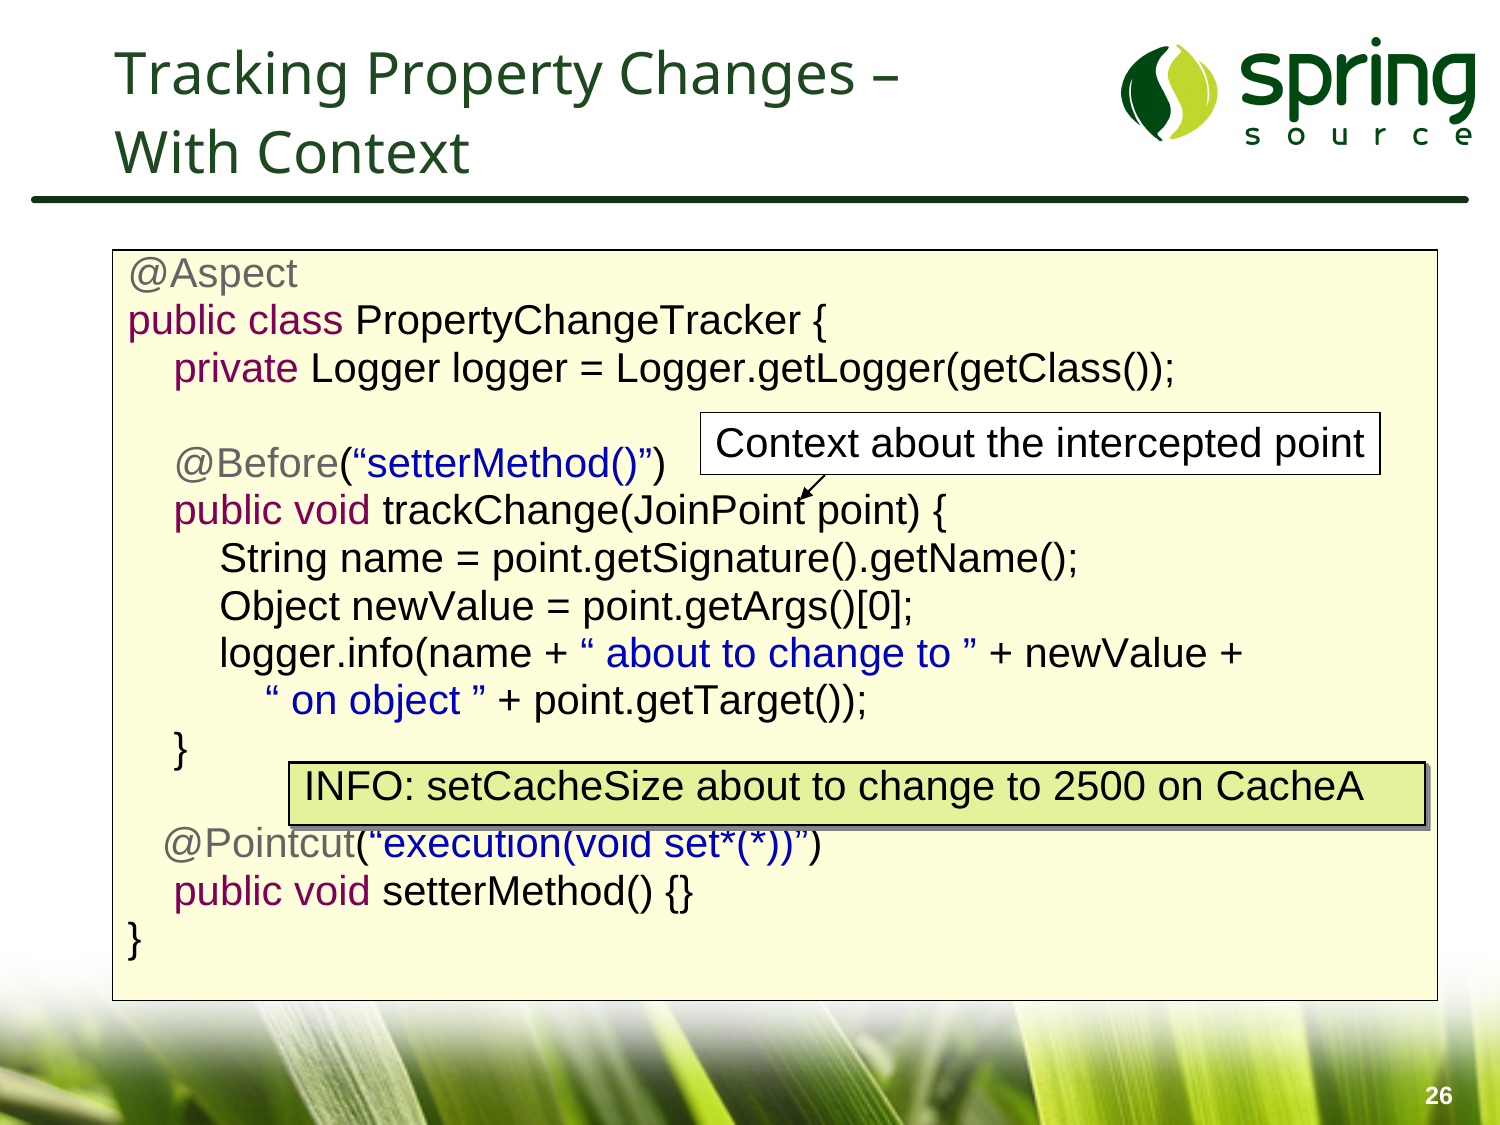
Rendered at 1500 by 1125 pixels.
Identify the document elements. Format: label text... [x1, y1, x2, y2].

picture [0, 944, 1500, 1125]
text_box Context about the intercepted point [700, 412, 1380, 475]
text_box INFO: setCacheSize about to change to 2500 on CacheA [289, 762, 1425, 826]
title Tracking Property Changes – With Context [99, 24, 1438, 213]
picture [1438, 37, 1475, 145]
list @Aspect public class PropertyChangeTracker { private Logger logger = Logger.getLogger(getClass()); @Before(“setterMethod()”) public void trackChange(JoinPoint point) { String name = point.getSignature().getName(); Object newValue = point.getArgs()[0]; logger.info(name + “ about to change to ” + newValue + “ on object ” + point.getTarget()); } @Pointcut(“execution(void set*(*))”) public void setterMethod() {} } [112, 249, 1438, 1001]
